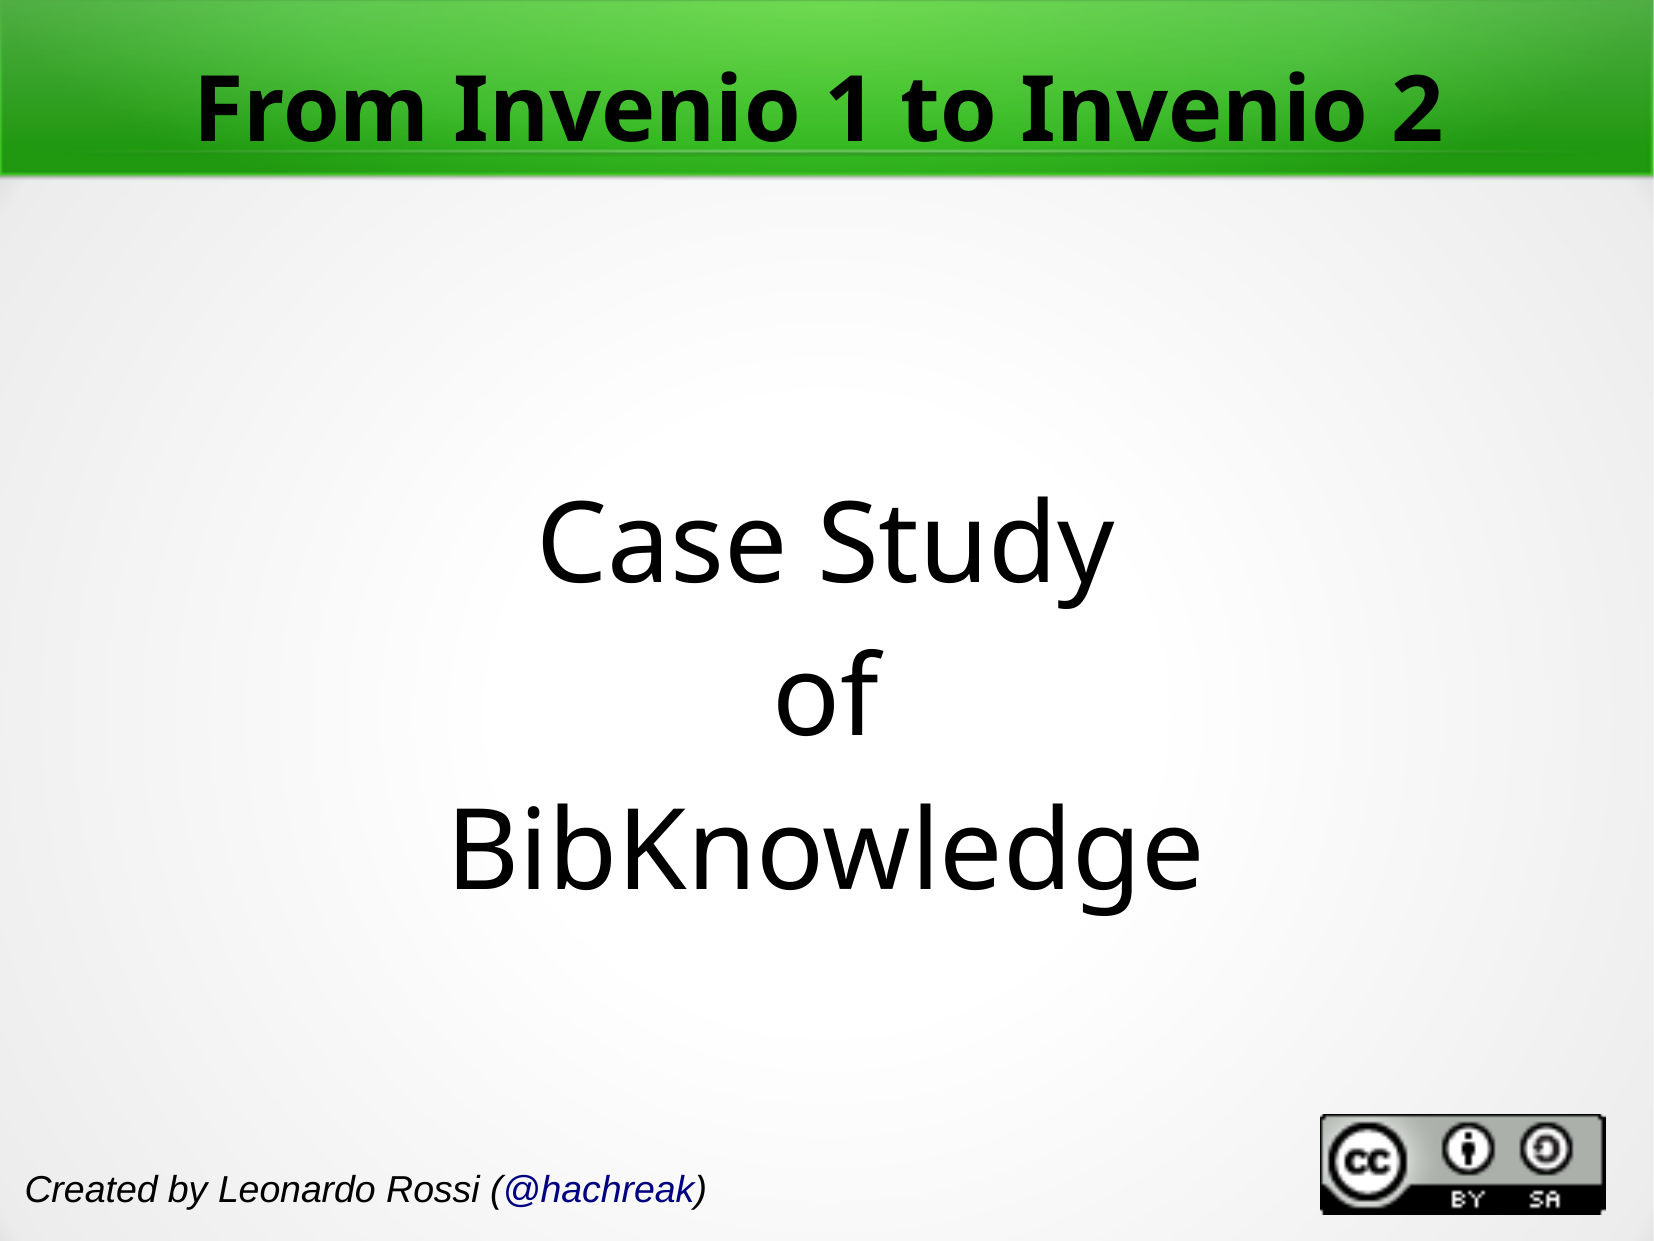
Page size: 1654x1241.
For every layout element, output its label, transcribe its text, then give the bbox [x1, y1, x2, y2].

title From Invenio 1 to Invenio 2 [75, 2, 1564, 211]
text_box Created by Leonardo Rossi (@hachreak) [9, 1161, 722, 1219]
text_box Case Study of BibKnowledge [431, 454, 1547, 906]
picture [0, 0, 1654, 1241]
